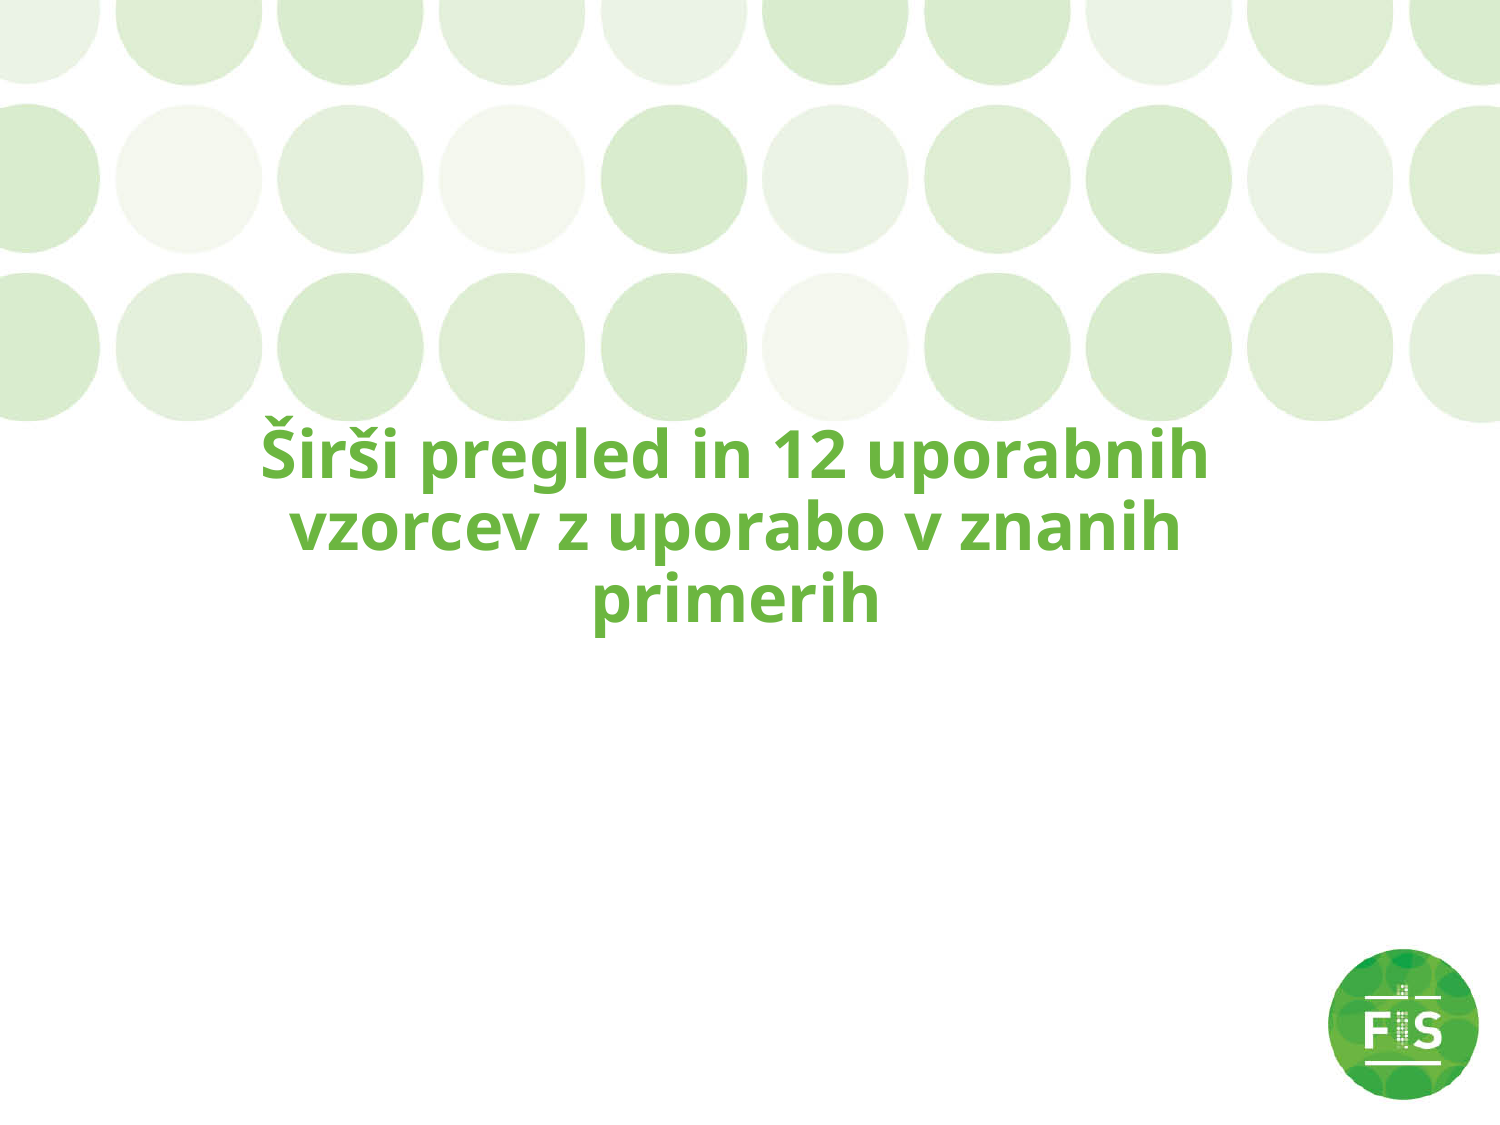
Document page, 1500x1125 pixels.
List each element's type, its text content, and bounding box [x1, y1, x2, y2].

picture [0, 0, 1500, 1125]
title Širši pregled in 12 uporabnih vzorcev z uporabo v znanih primerih [209, 413, 1264, 587]
